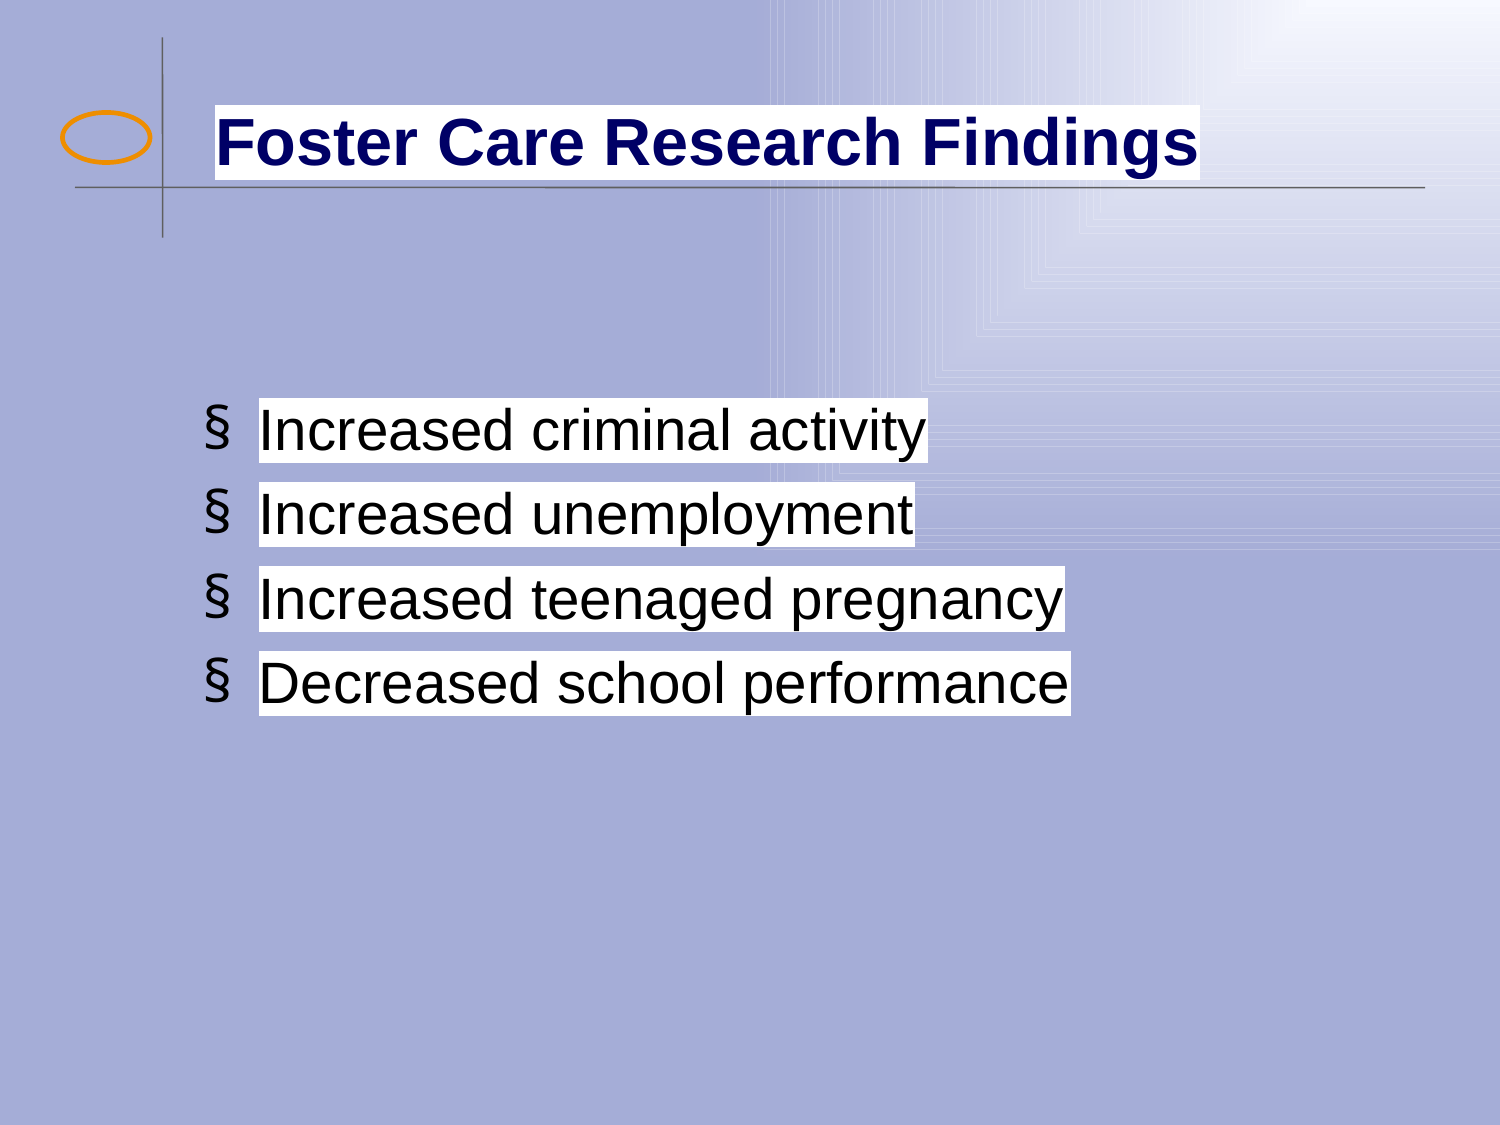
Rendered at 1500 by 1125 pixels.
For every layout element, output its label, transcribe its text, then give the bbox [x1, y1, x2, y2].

list Increased criminal activity Increased unemployment Increased teenaged pregnancy Decreased school performance [75, 299, 1426, 1005]
title Foster Care Research Findings [200, 45, 1426, 233]
